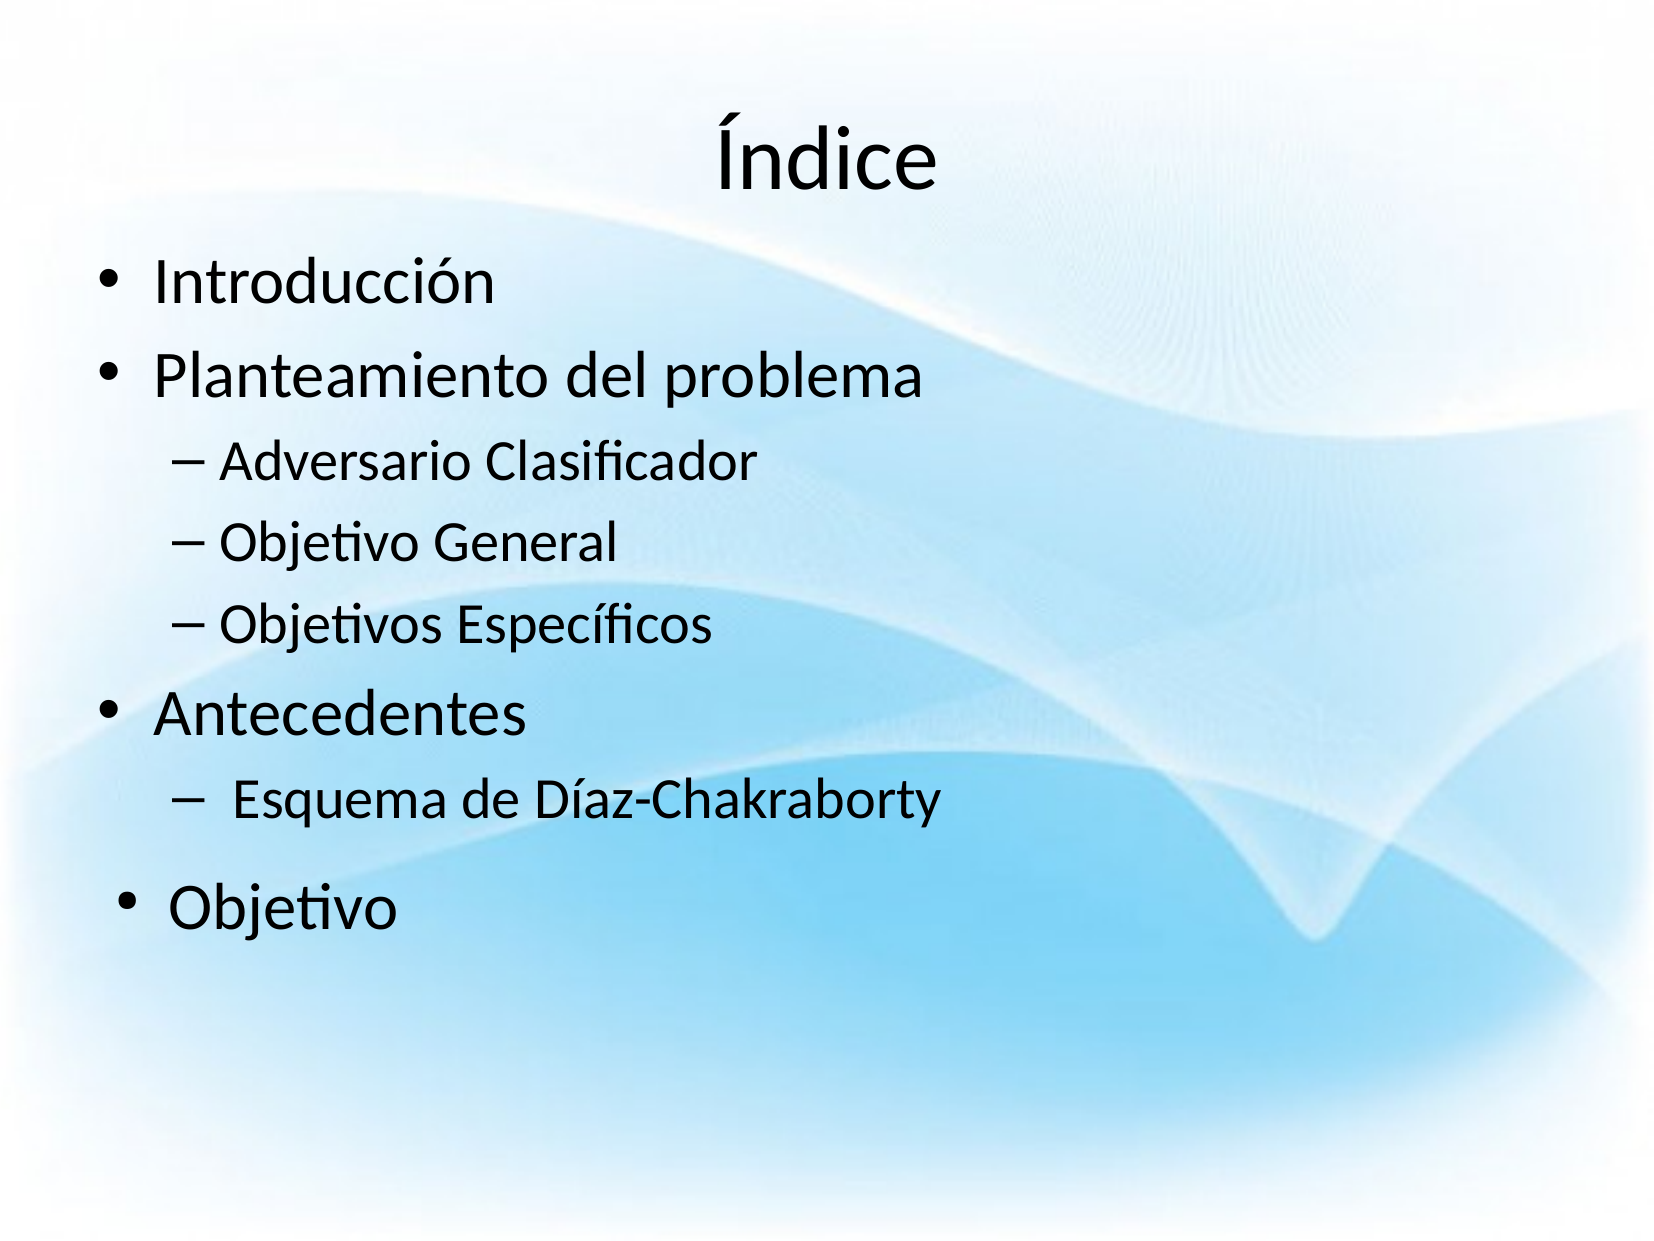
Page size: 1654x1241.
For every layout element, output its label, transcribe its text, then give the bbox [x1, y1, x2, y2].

picture [0, 0, 1654, 1241]
list Introducción Planteamiento del problema Adversario Clasificador Objetivo General Objetivos Específicos Antecedentes Esquema de Díaz-Chakraborty Objetivo [82, 229, 1571, 1108]
title Índice [82, 49, 1571, 229]
